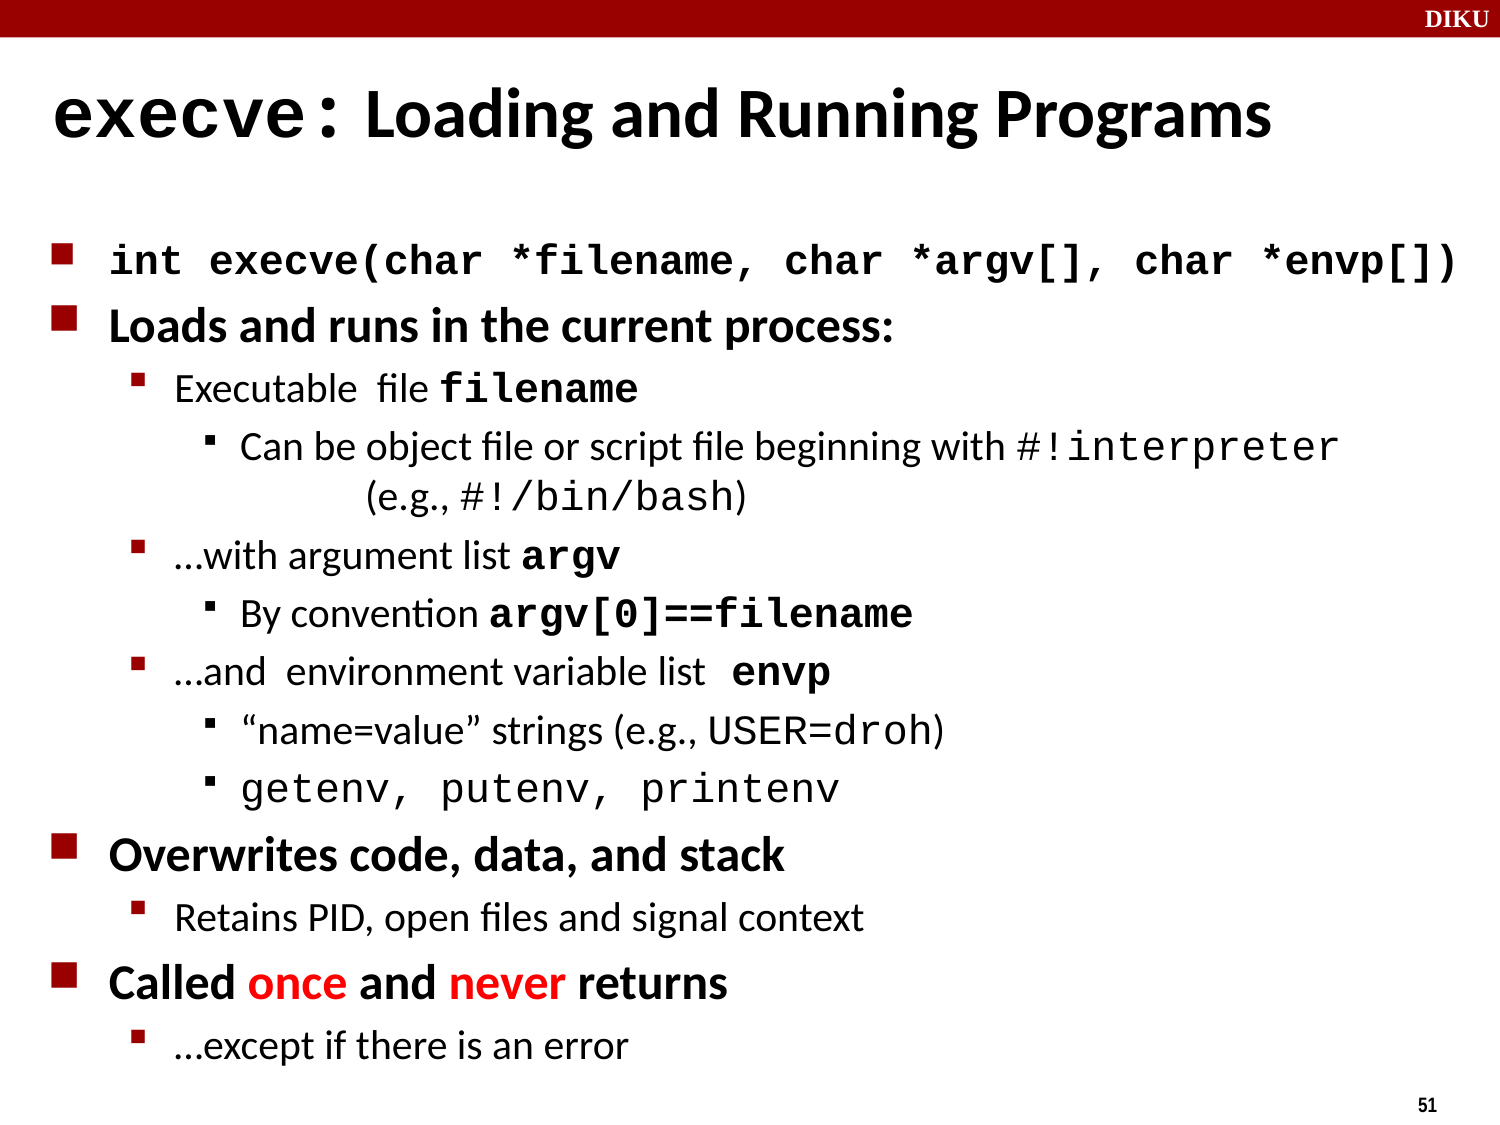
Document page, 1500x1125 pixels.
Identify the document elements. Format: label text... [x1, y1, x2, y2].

title execve: Loading and Running Programs [37, 62, 1450, 157]
list int execve(char *filename, char *argv[], char *envp[]) Loads and runs in the current process: Executable file filename Can be object file or script file beginning with #!interpreter (e.g., #!/bin/bash) …with argument list argv By convention argv[0]==filename …and environment variable list envp “name=value” strings (e.g., USER=droh) getenv, putenv, printenv Overwrites code, data, and stack Retains PID, open files and signal context Called once and never returns …except if there is an error [37, 224, 1475, 1113]
